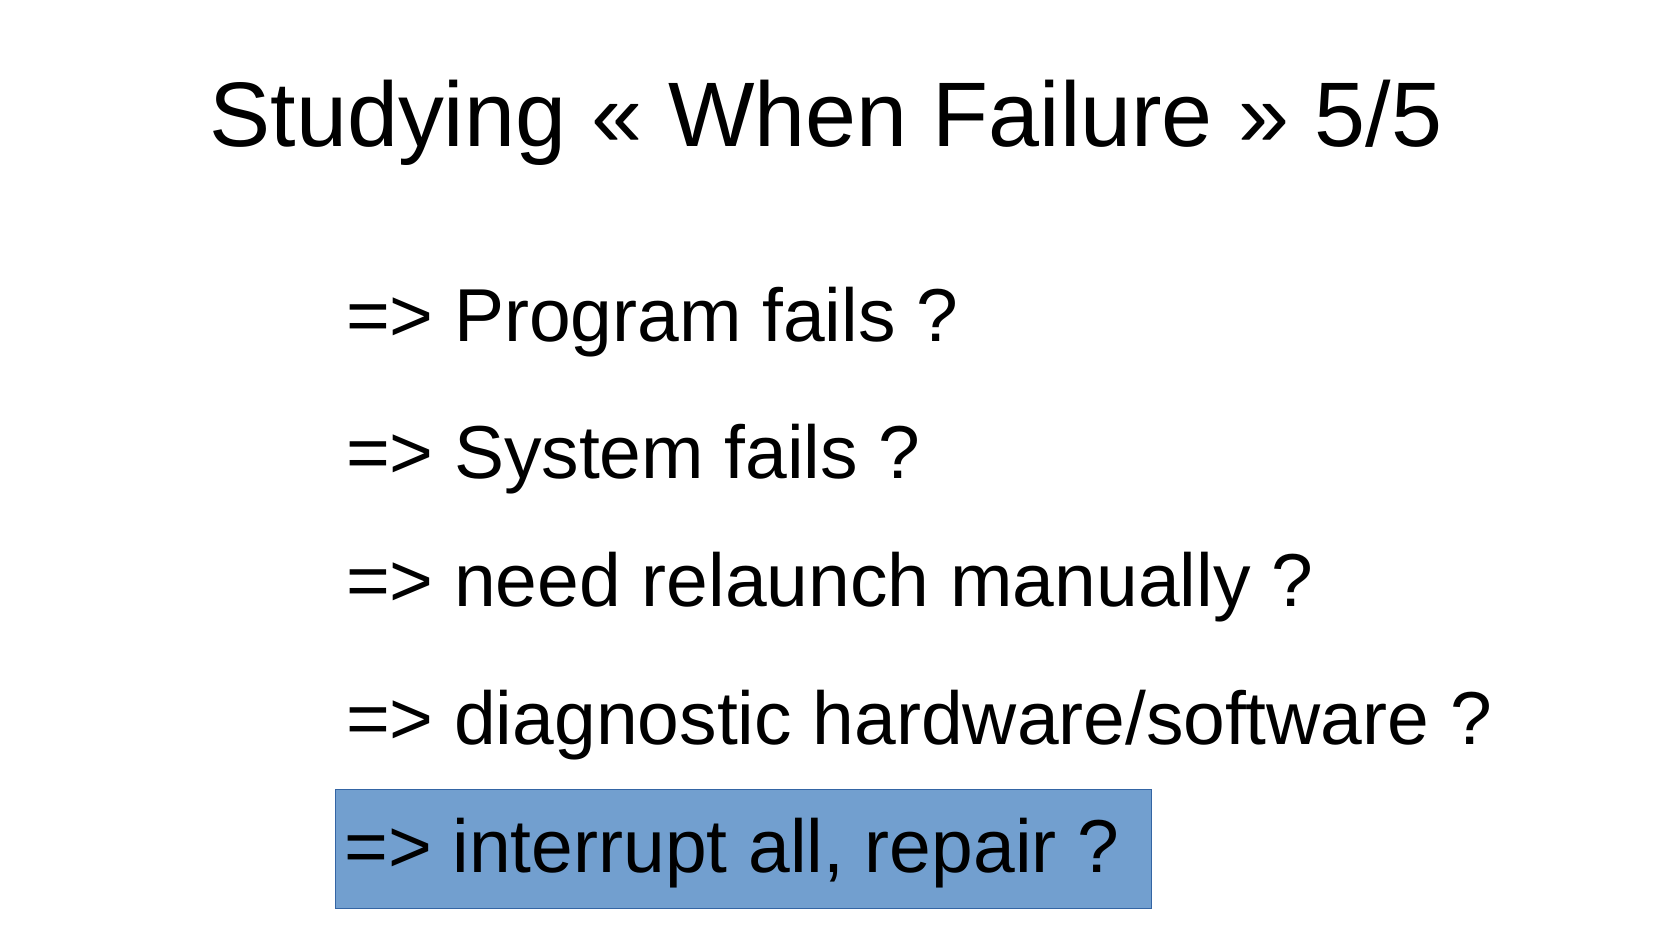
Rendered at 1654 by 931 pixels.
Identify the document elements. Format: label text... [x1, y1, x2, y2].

title Studying « When Failure » 5/5 [82, 37, 1571, 193]
text_box => diagnostic hardware/software ? [331, 668, 1508, 768]
text_box => need relaunch manually ? [331, 531, 1329, 631]
text_box => Program fails ? [331, 265, 974, 365]
text_box => System fails ? [331, 403, 937, 503]
text_box [335, 789, 1152, 909]
text_box => interrupt all, repair ? [329, 797, 1135, 897]
